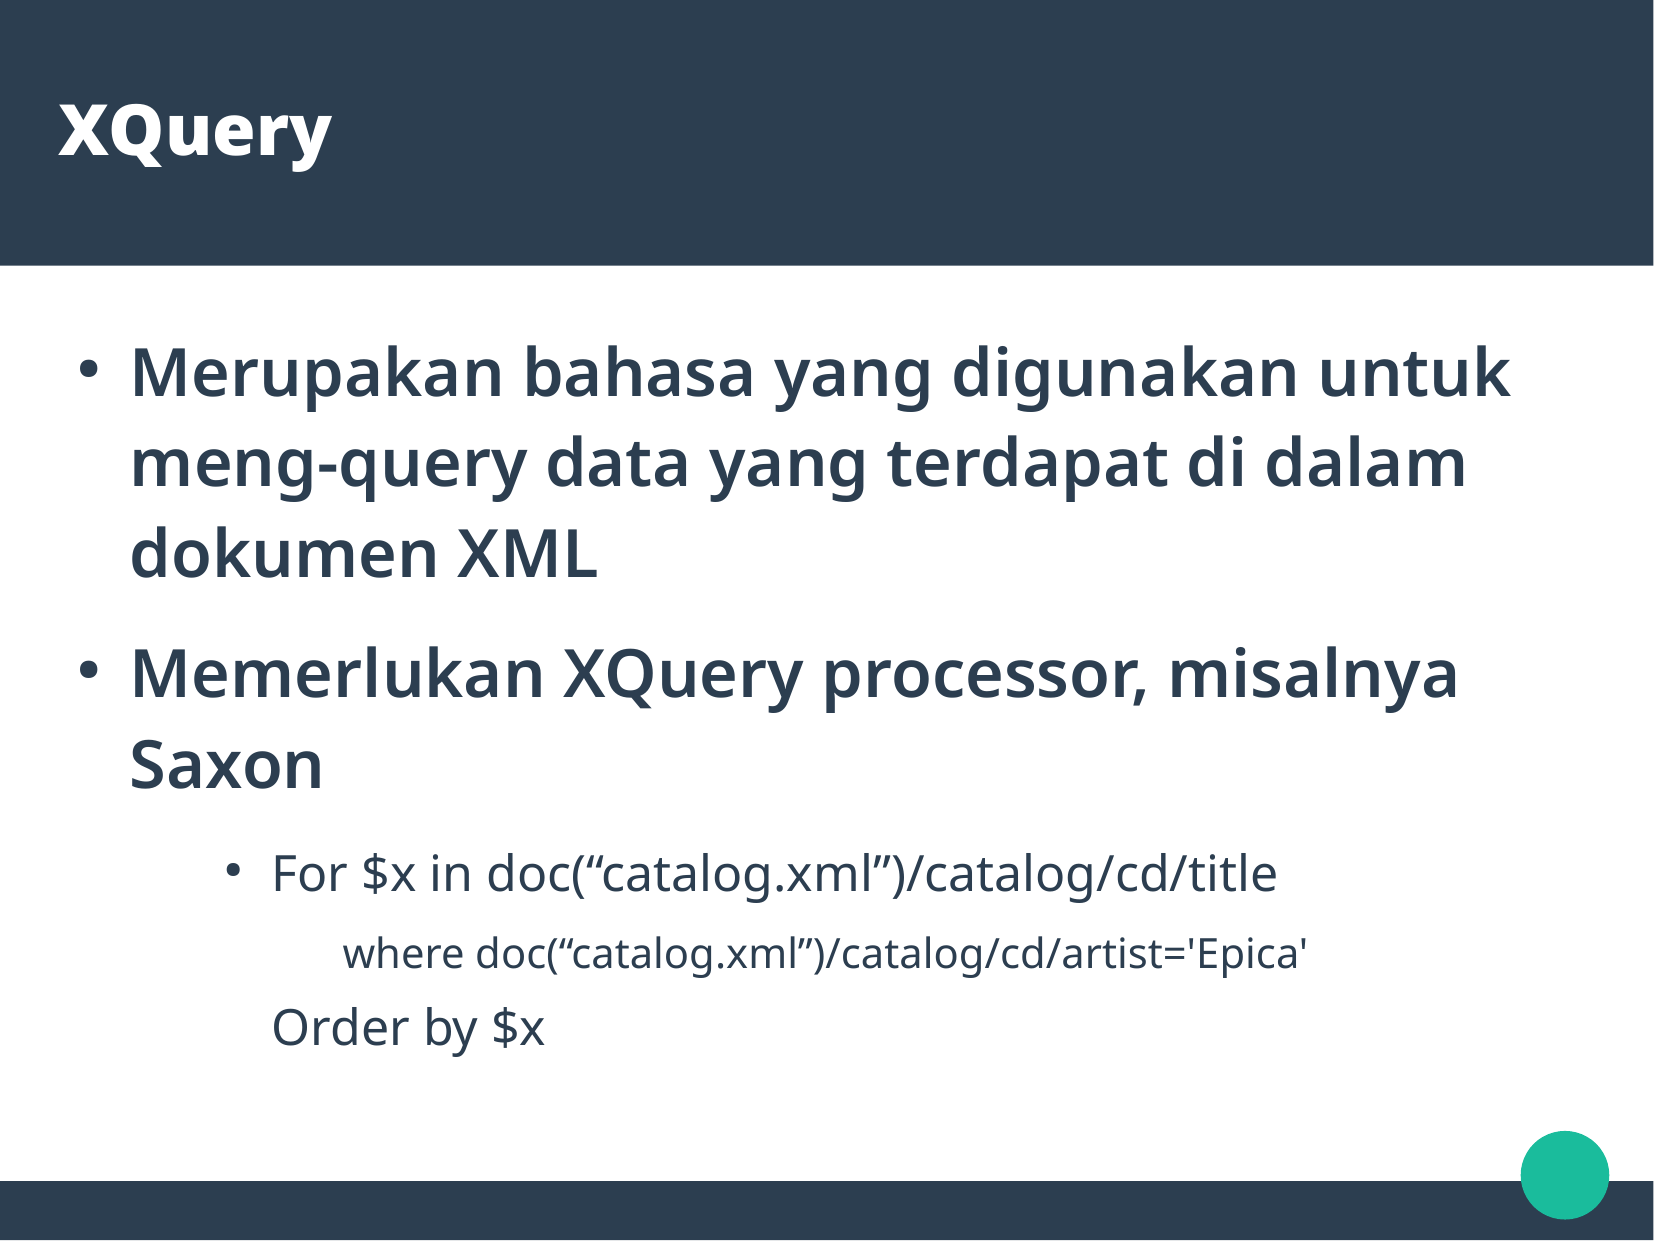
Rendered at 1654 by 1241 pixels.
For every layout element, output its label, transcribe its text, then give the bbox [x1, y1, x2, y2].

list Merupakan bahasa yang digunakan untuk meng-query data yang terdapat di dalam dokumen XML Memerlukan XQuery processor, misalnya Saxon For $x in doc(“catalog.xml”)/catalog/cd/title where doc(“catalog.xml”)/catalog/cd/artist='Epica' Order by $x [59, 324, 1595, 1152]
title XQuery [59, 49, 1595, 207]
